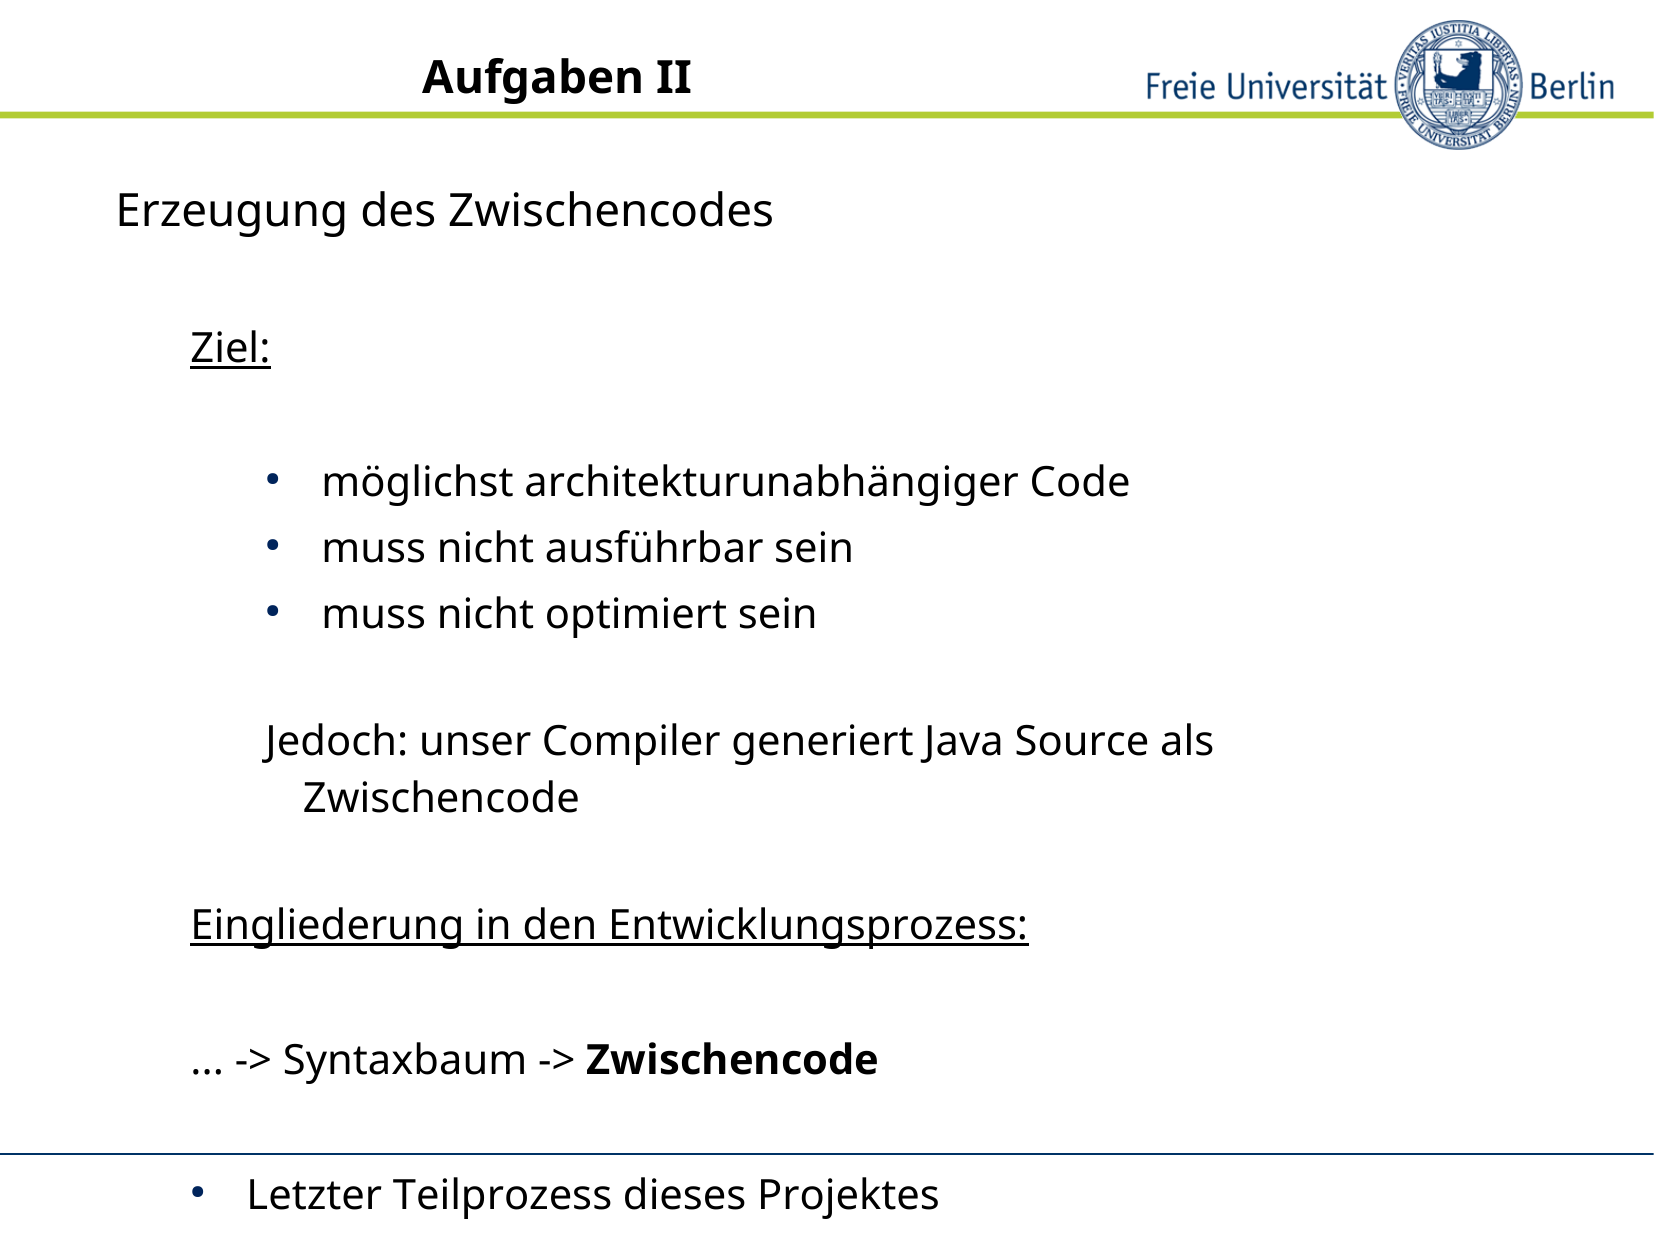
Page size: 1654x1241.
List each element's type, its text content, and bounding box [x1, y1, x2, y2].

list Erzeugung des Zwischencodes Ziel: möglichst architekturunabhängiger Code muss nicht ausführbar sein muss nicht optimiert sein Jedoch: unser Compiler generiert Java Source als Zwischencode Eingliederung in den Entwicklungsprozess: ... -> Syntaxbaum -> Zwischencode Letzter Teilprozess dieses Projektes [115, 177, 1418, 1119]
picture [1139, 145, 1620, 151]
title Aufgaben II [422, 7, 1654, 145]
